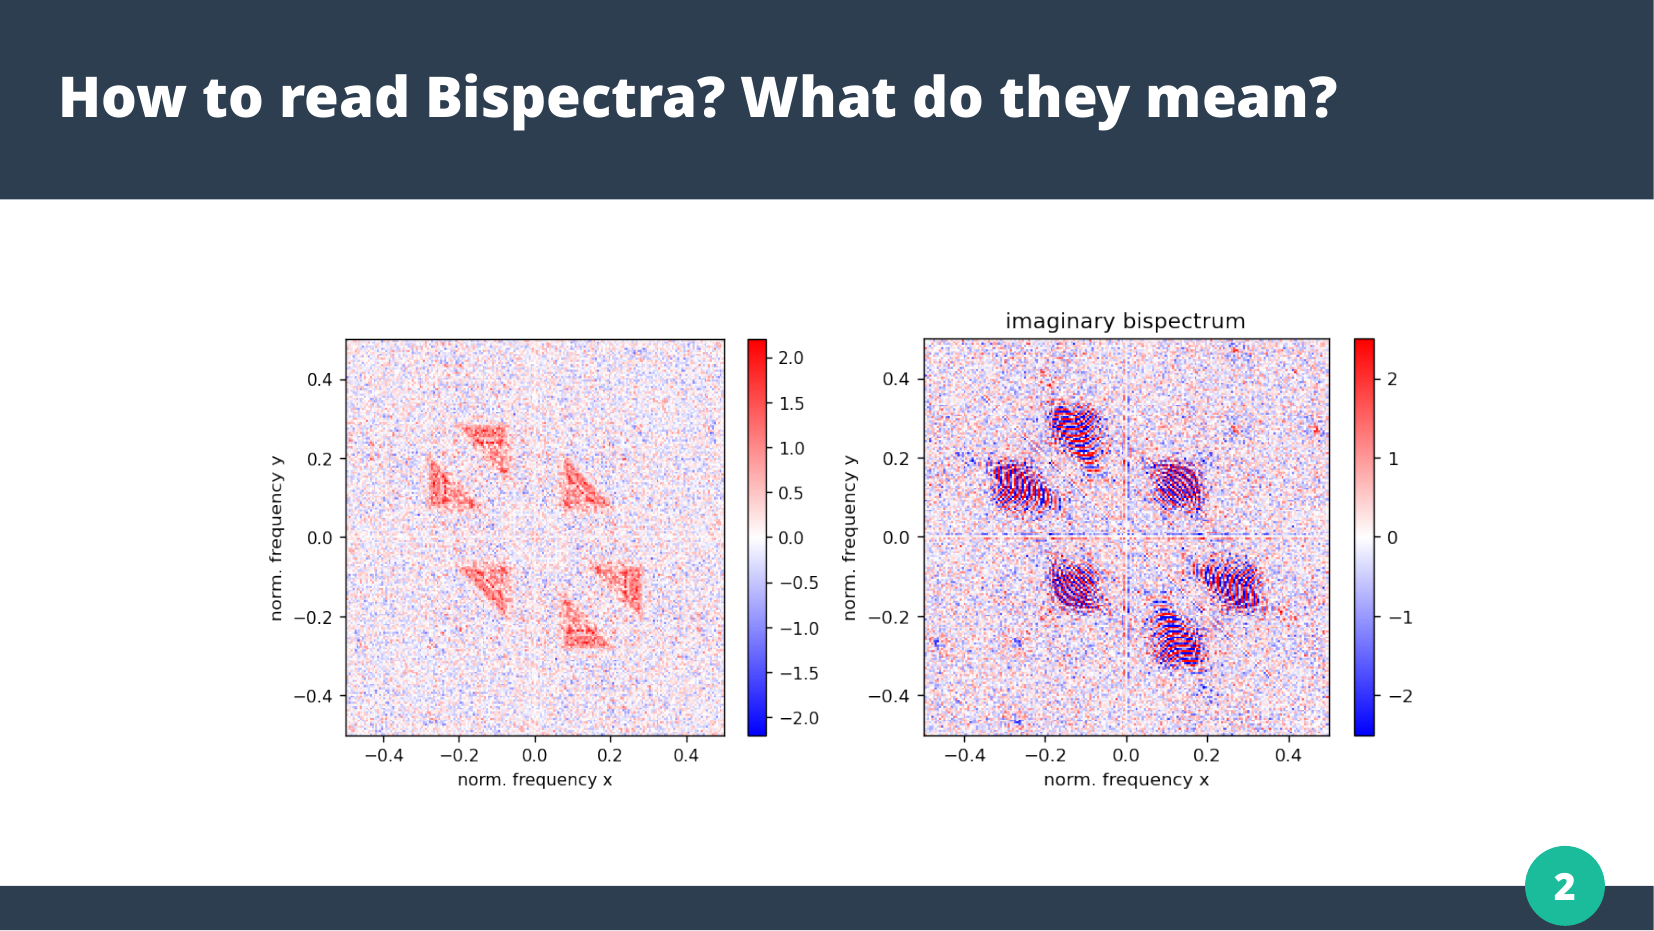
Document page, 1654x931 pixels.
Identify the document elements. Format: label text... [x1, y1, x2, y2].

title How to read Bispectra? What do they mean? [59, 37, 1595, 155]
picture [258, 299, 1426, 801]
